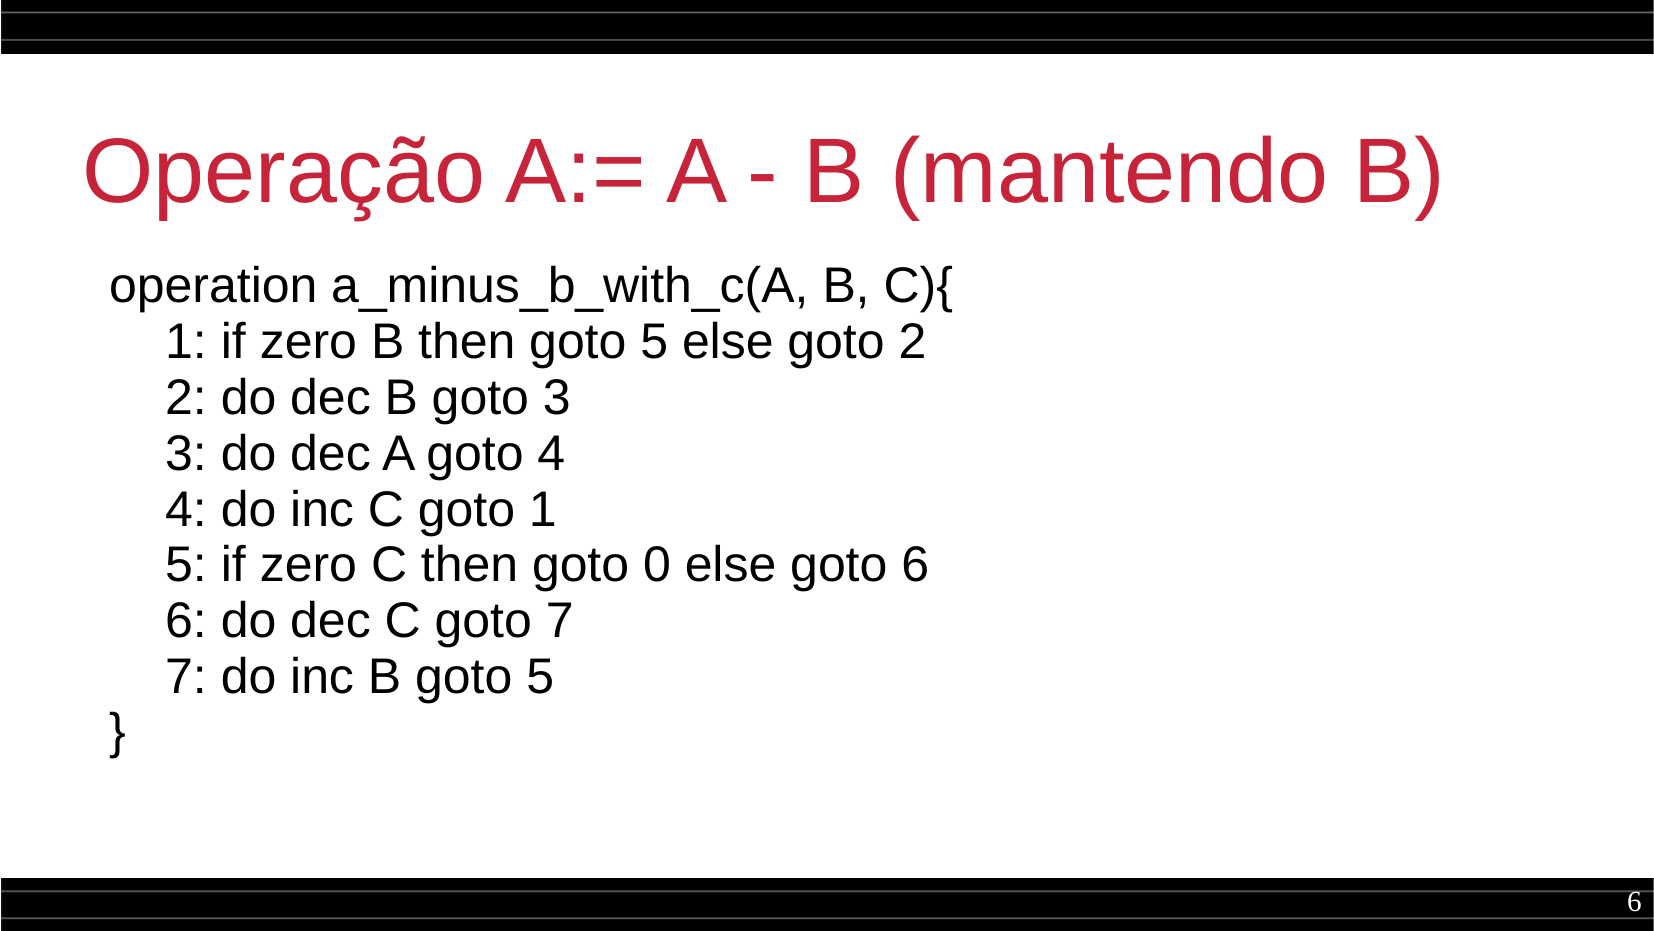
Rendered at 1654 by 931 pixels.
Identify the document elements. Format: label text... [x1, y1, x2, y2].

picture [1, 0, 1654, 54]
text_box operation a_minus_b_with_c(A, B, C){ 1: if zero B then goto 5 else goto 2 2: do dec B goto 3 3: do dec A goto 4 4: do inc C goto 1 5: if zero C then goto 0 else goto 6 6: do dec C goto 7 7: do inc B goto 5 } [94, 250, 1258, 809]
title Operação A:= A - B (mantendo B) [82, 92, 1571, 249]
picture [1, 878, 1654, 931]
